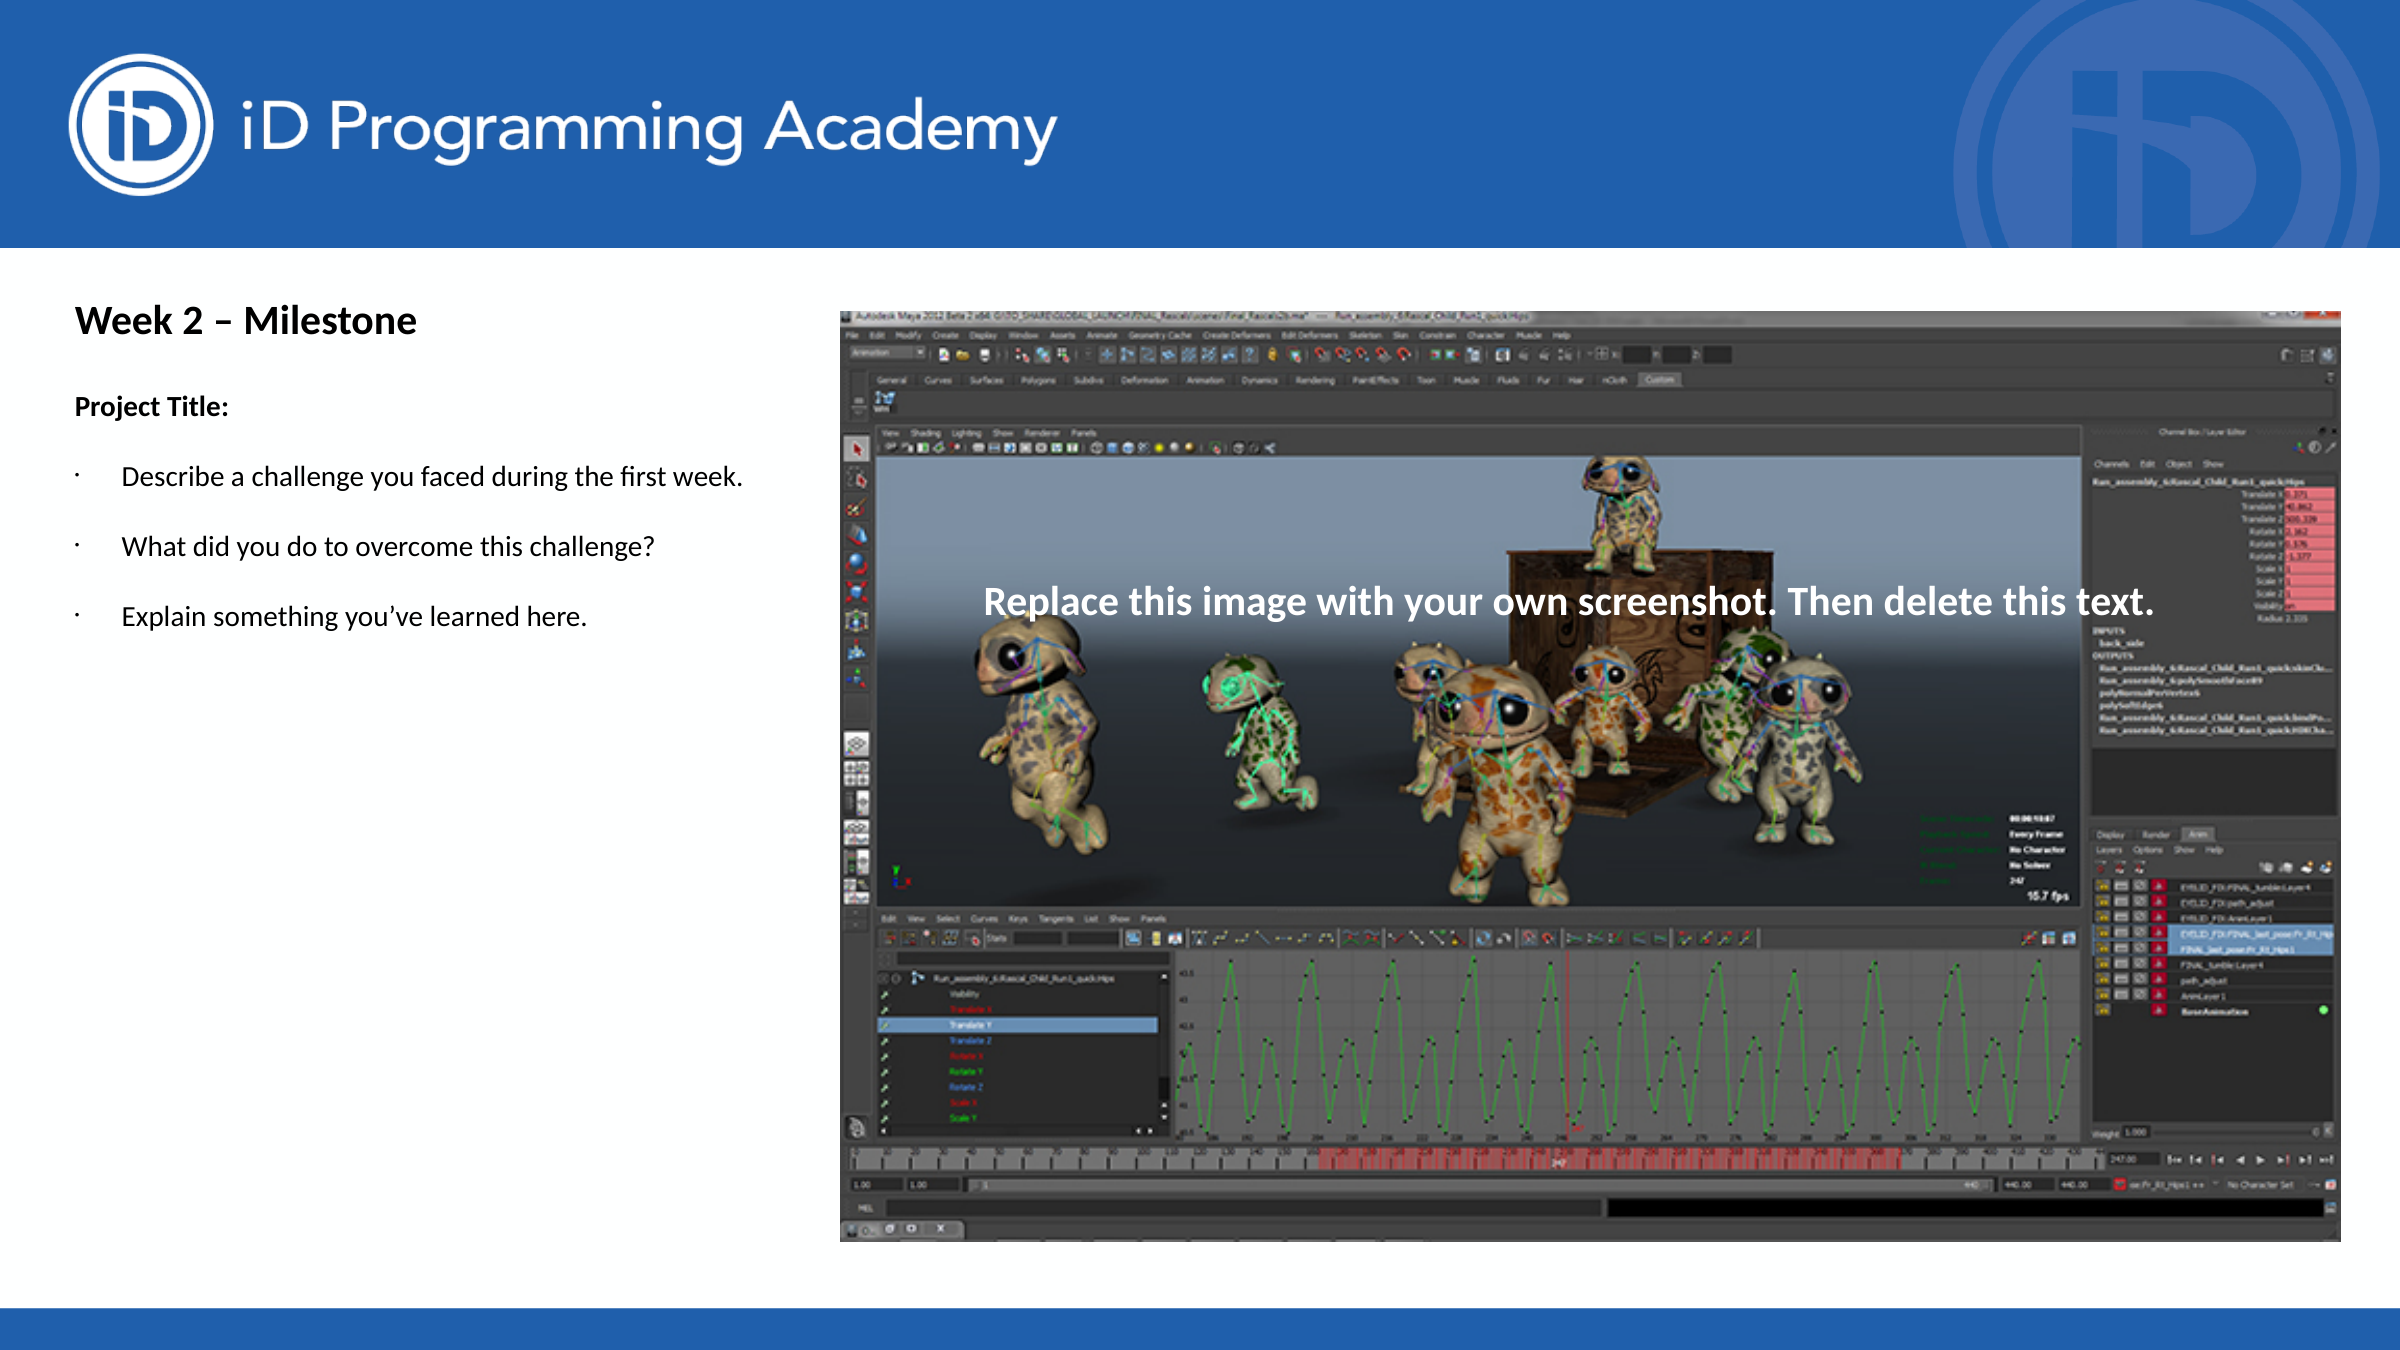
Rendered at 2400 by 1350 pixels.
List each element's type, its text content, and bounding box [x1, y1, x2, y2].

picture [0, 0, 2400, 1350]
text_box Week 2 – Milestone Project Title: Describe a challenge you faced during the first week. What did you do to overcome this challenge? Explain something you’ve learned here. [60, 285, 780, 675]
text_box Replace this image with your own screenshot. Then delete this text. [919, 566, 2220, 682]
